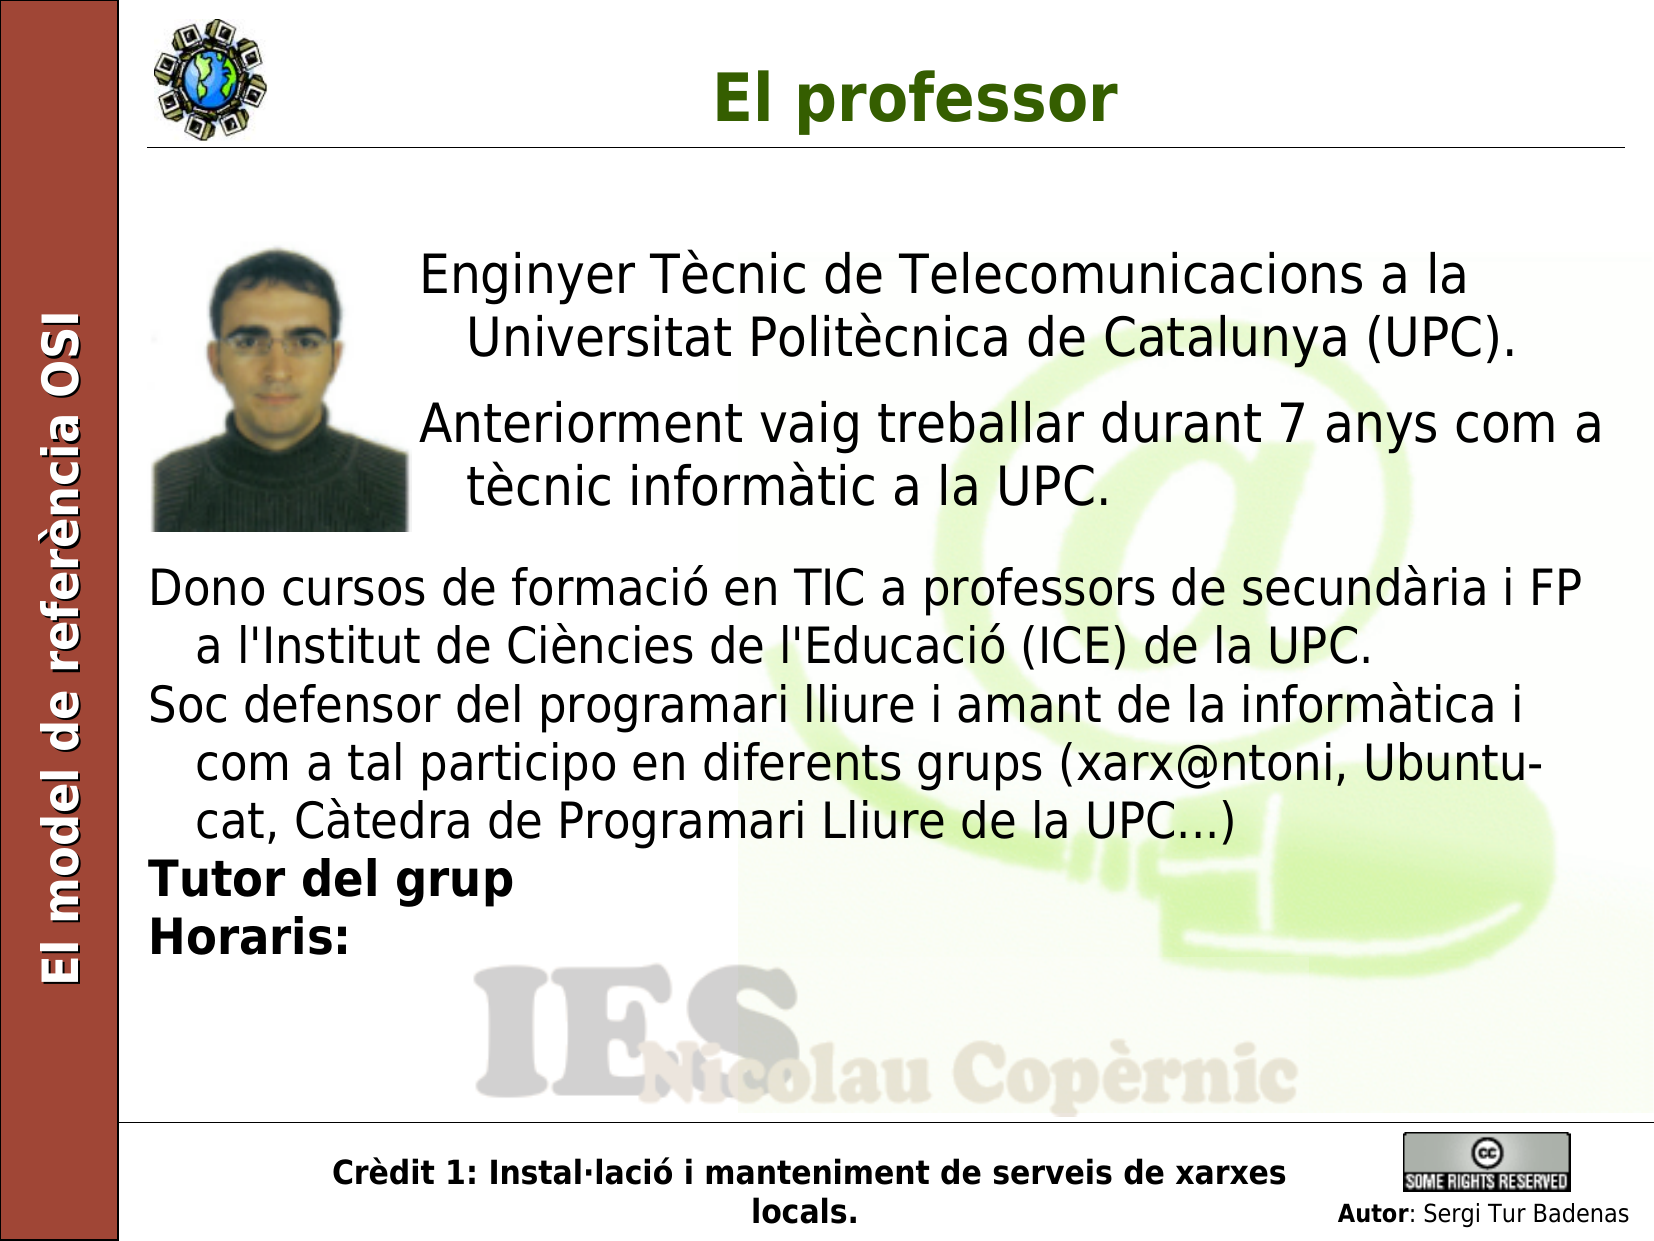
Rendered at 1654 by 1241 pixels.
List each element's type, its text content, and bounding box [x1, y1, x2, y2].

title El professor [171, 49, 1654, 148]
picture [1403, 1132, 1571, 1192]
picture [147, 241, 412, 532]
picture [466, 252, 1654, 1117]
list Enginyer Tècnic de Telecomunicacions a la Universitat Politècnica de Catalunya (UPC). Anteriorment vaig treballar durant 7 anys com a tècnic informàtic a la UPC. [324, 242, 1636, 1078]
picture [154, 19, 268, 142]
text_box Dono cursos de formació en TIC a professors de secundària i FP a l'Institut de Ciències de l'Educació (ICE) de la UPC. Soc defensor del programari lliure i amant de la informàtica i com a tal participo en diferents grups (xarx@ntoni, Ubuntu-cat, Càtedra de Programari Lliure de la UPC...) Tutor del grup Horaris: [39, 551, 1601, 1046]
